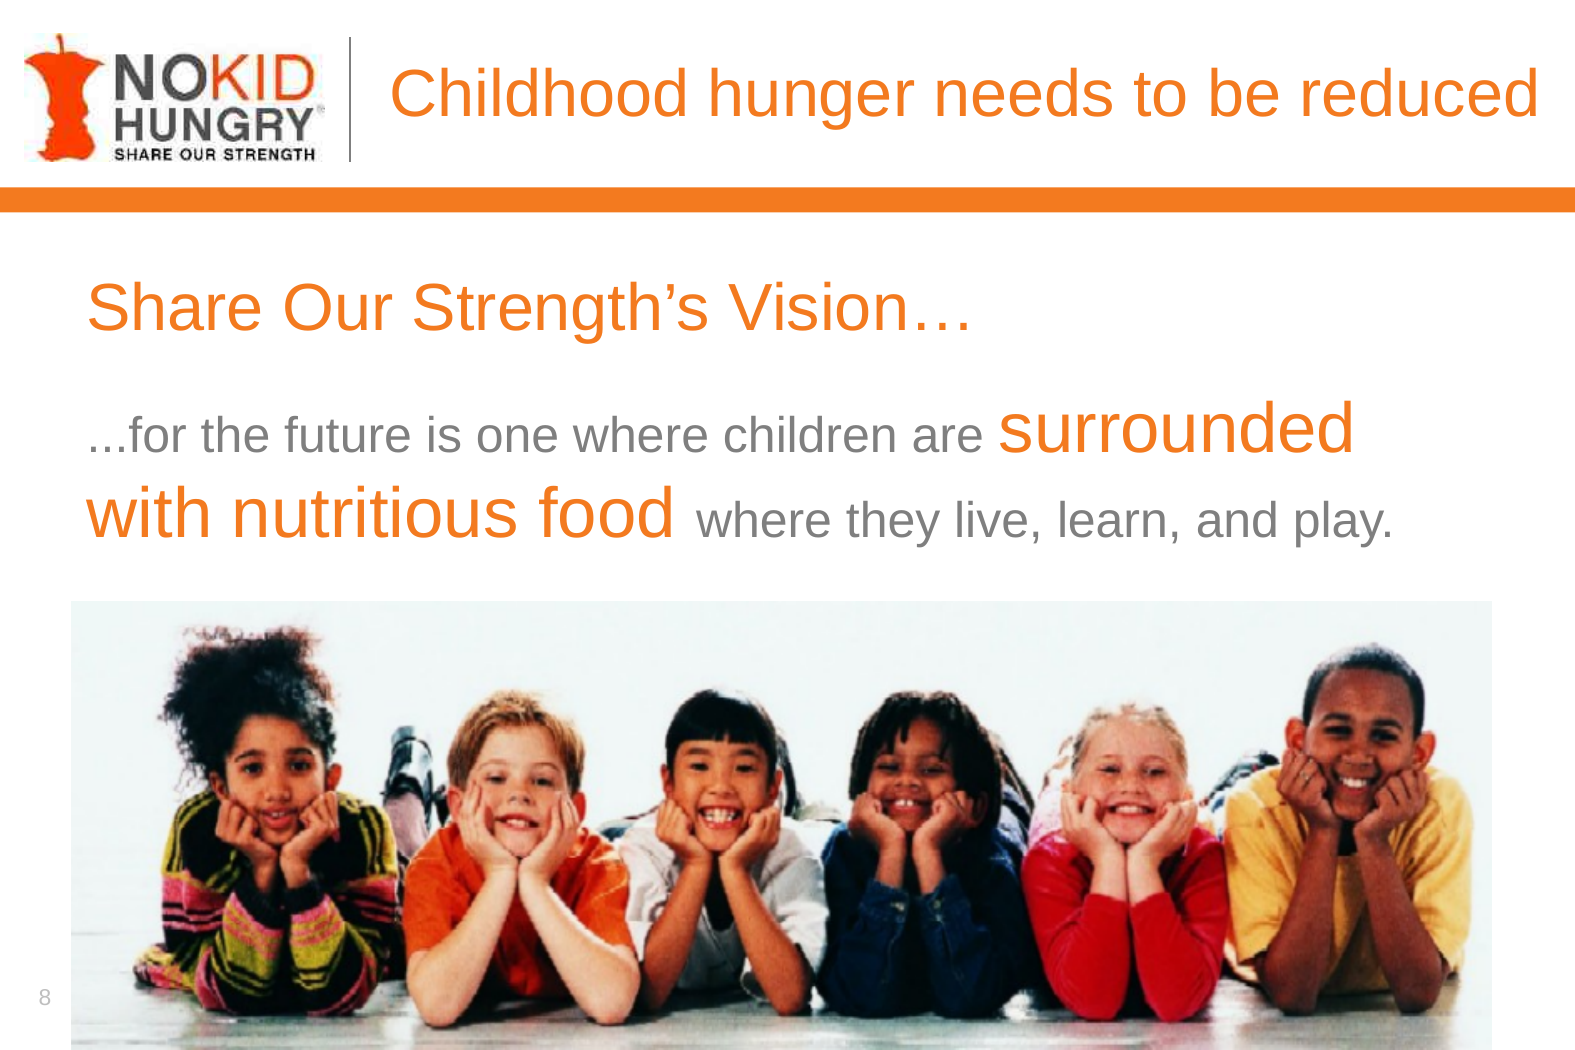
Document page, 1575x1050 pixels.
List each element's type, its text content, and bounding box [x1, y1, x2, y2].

picture [24, 33, 325, 162]
text_box Childhood hunger needs to be reduced [374, 42, 1575, 175]
picture [71, 601, 1492, 1050]
title Share Our Strength’s Vision… [71, 256, 1504, 352]
list ...for the future is one where children are surrounded with nutritious food where they live, learn, and play. [71, 374, 1504, 938]
